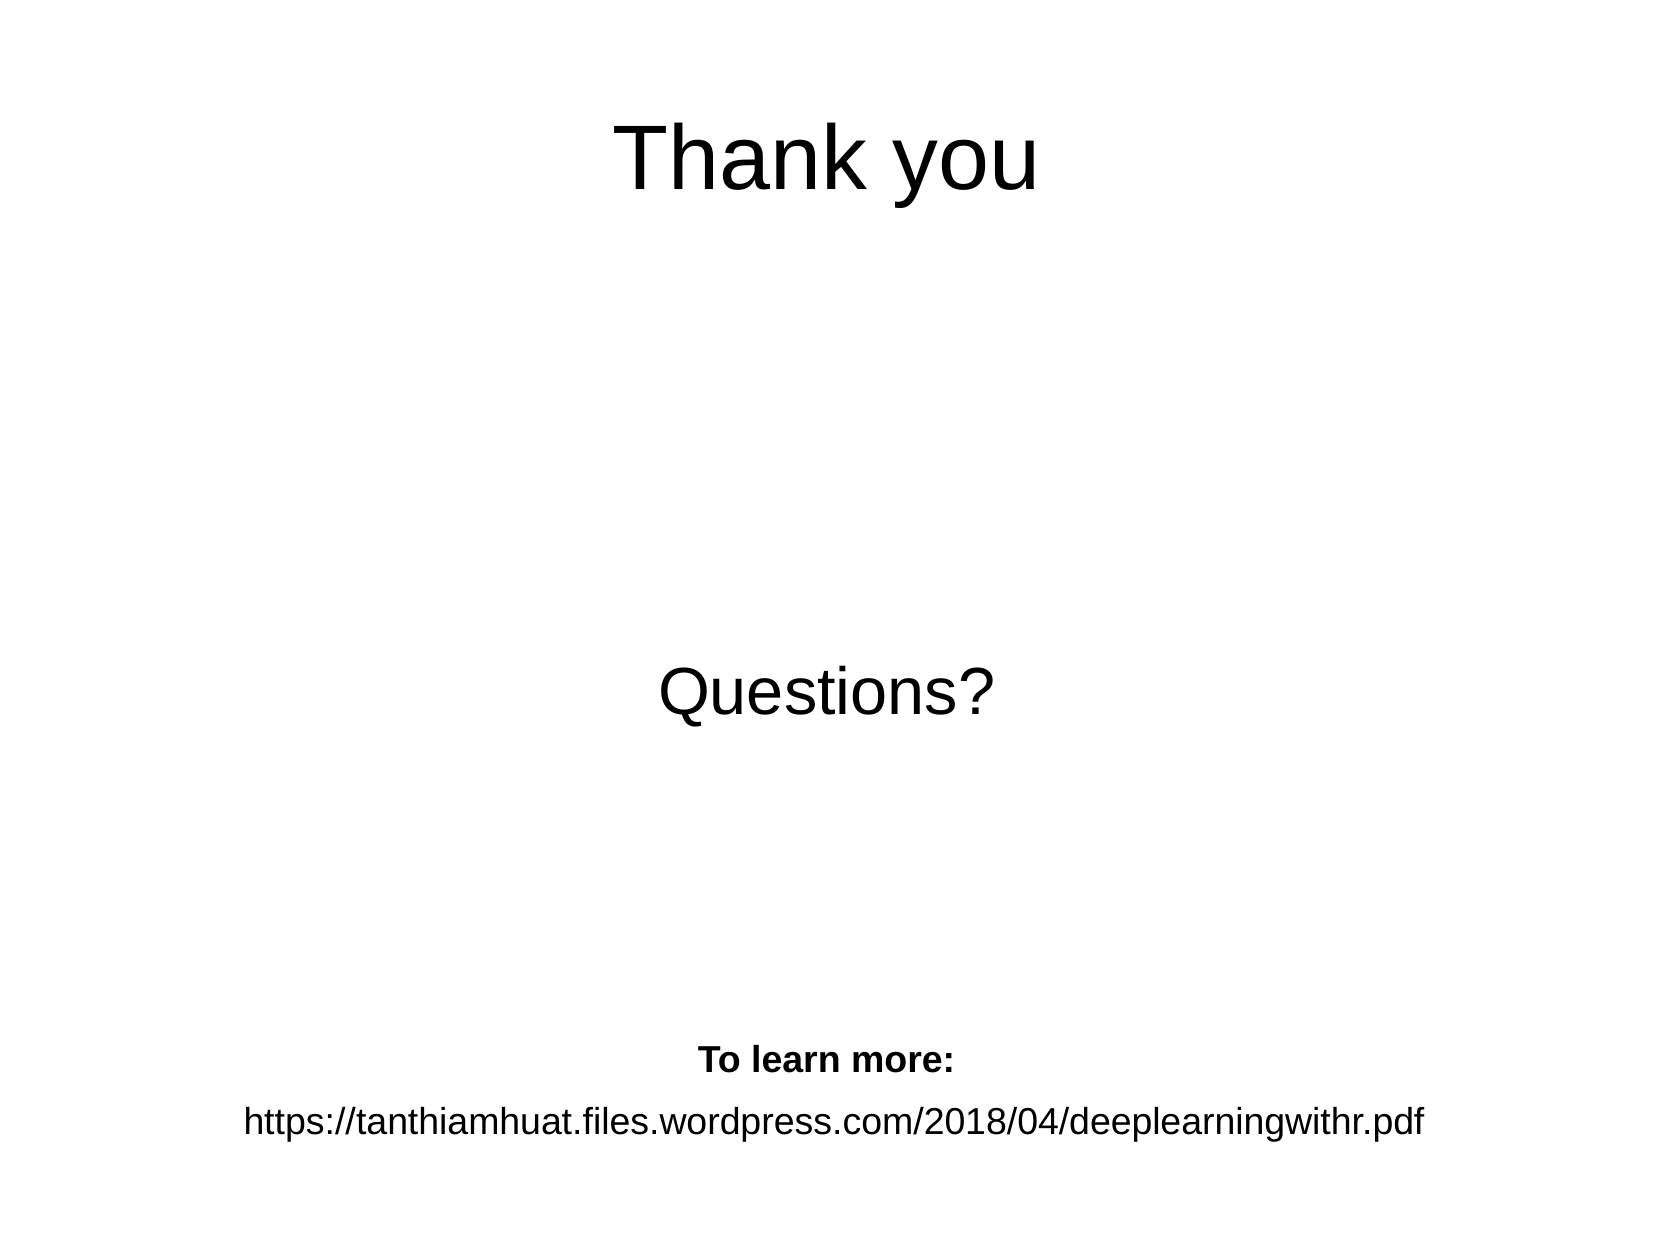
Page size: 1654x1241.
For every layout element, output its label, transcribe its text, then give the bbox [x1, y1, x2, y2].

text_box https://tanthiamhuat.files.wordpress.com/2018/04/deeplearningwithr.pdf [228, 1089, 1440, 1147]
text_box To learn more: [609, 1027, 1045, 1085]
text_box Questions? [82, 290, 1571, 1087]
text_box Thank you [82, 49, 1571, 257]
